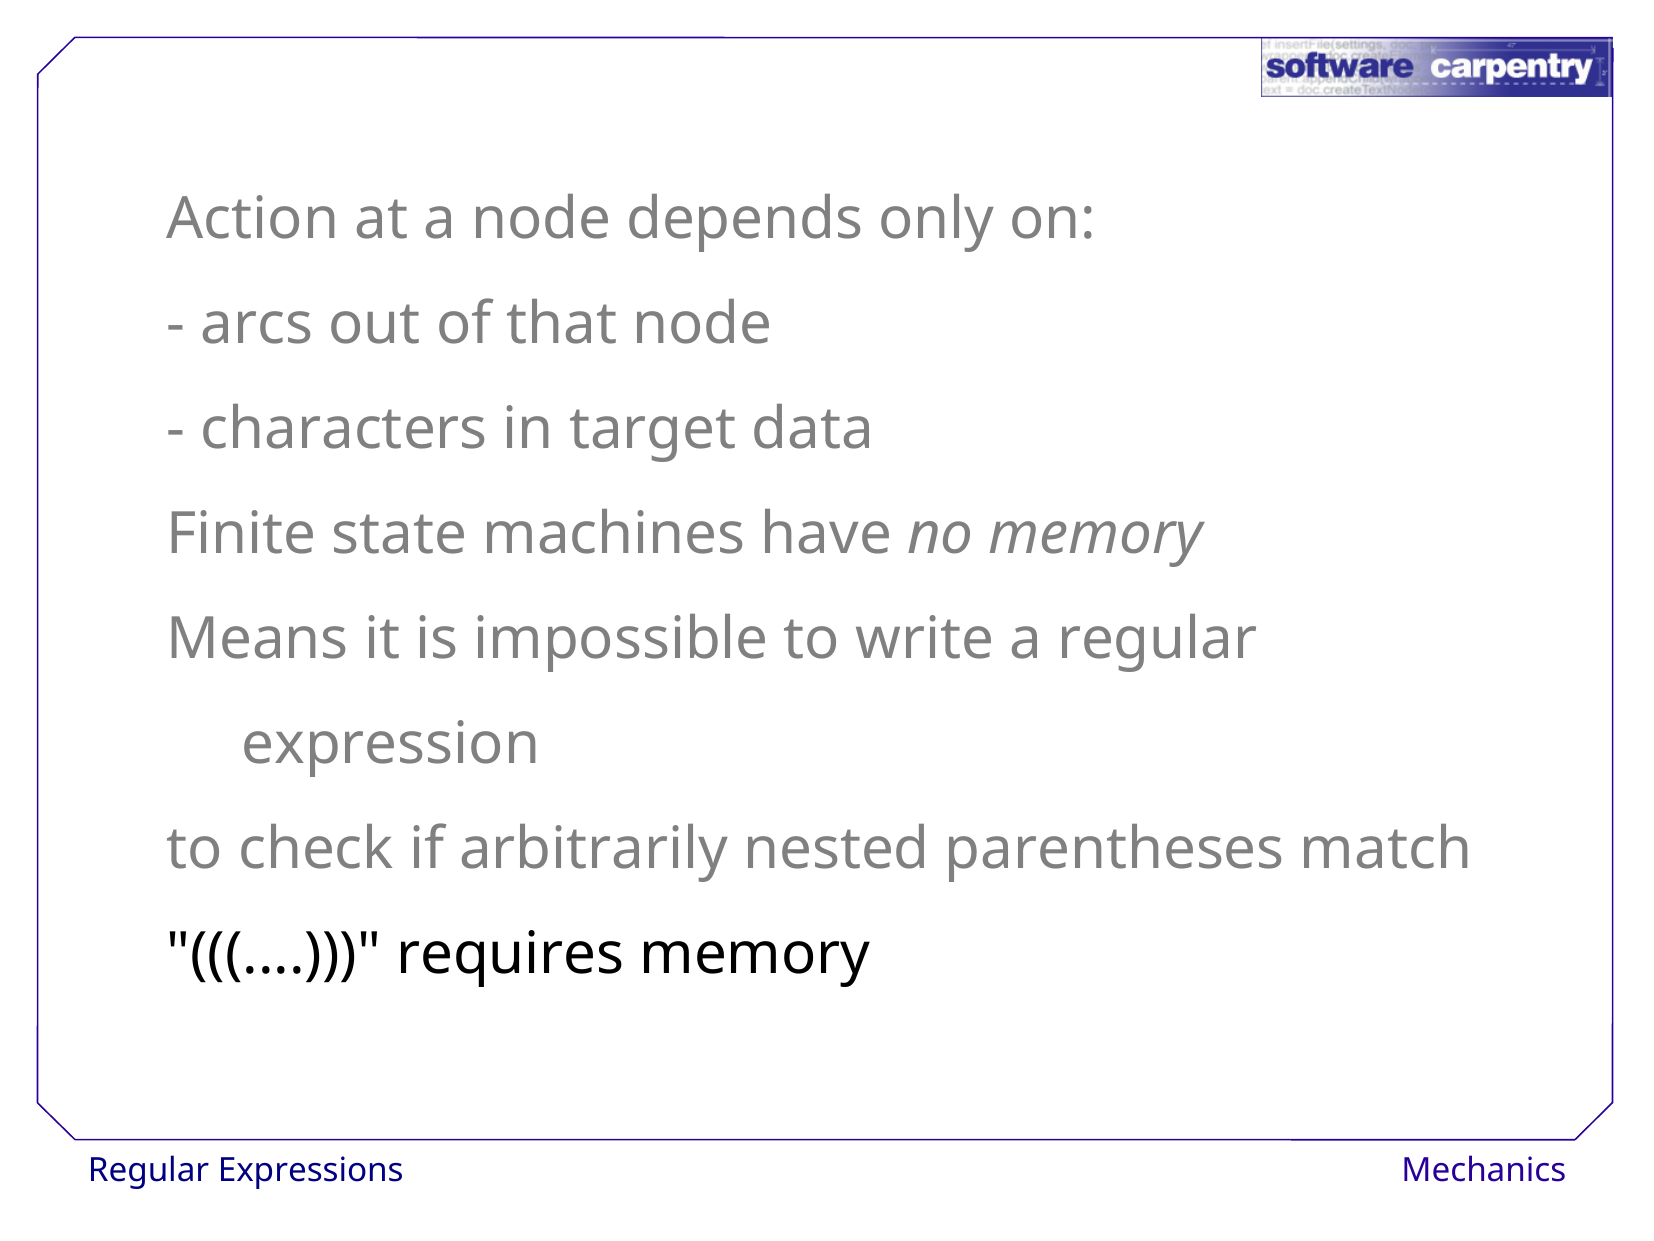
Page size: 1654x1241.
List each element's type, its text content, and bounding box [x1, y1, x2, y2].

picture [1261, 39, 1613, 97]
text_box Action at a node depends only on: - arcs out of that node - characters in target data Finite state machines have no memory Means it is impossible to write a regular expression to check if arbitrarily nested parentheses match "(((....)))" requires memory [151, 137, 1530, 993]
